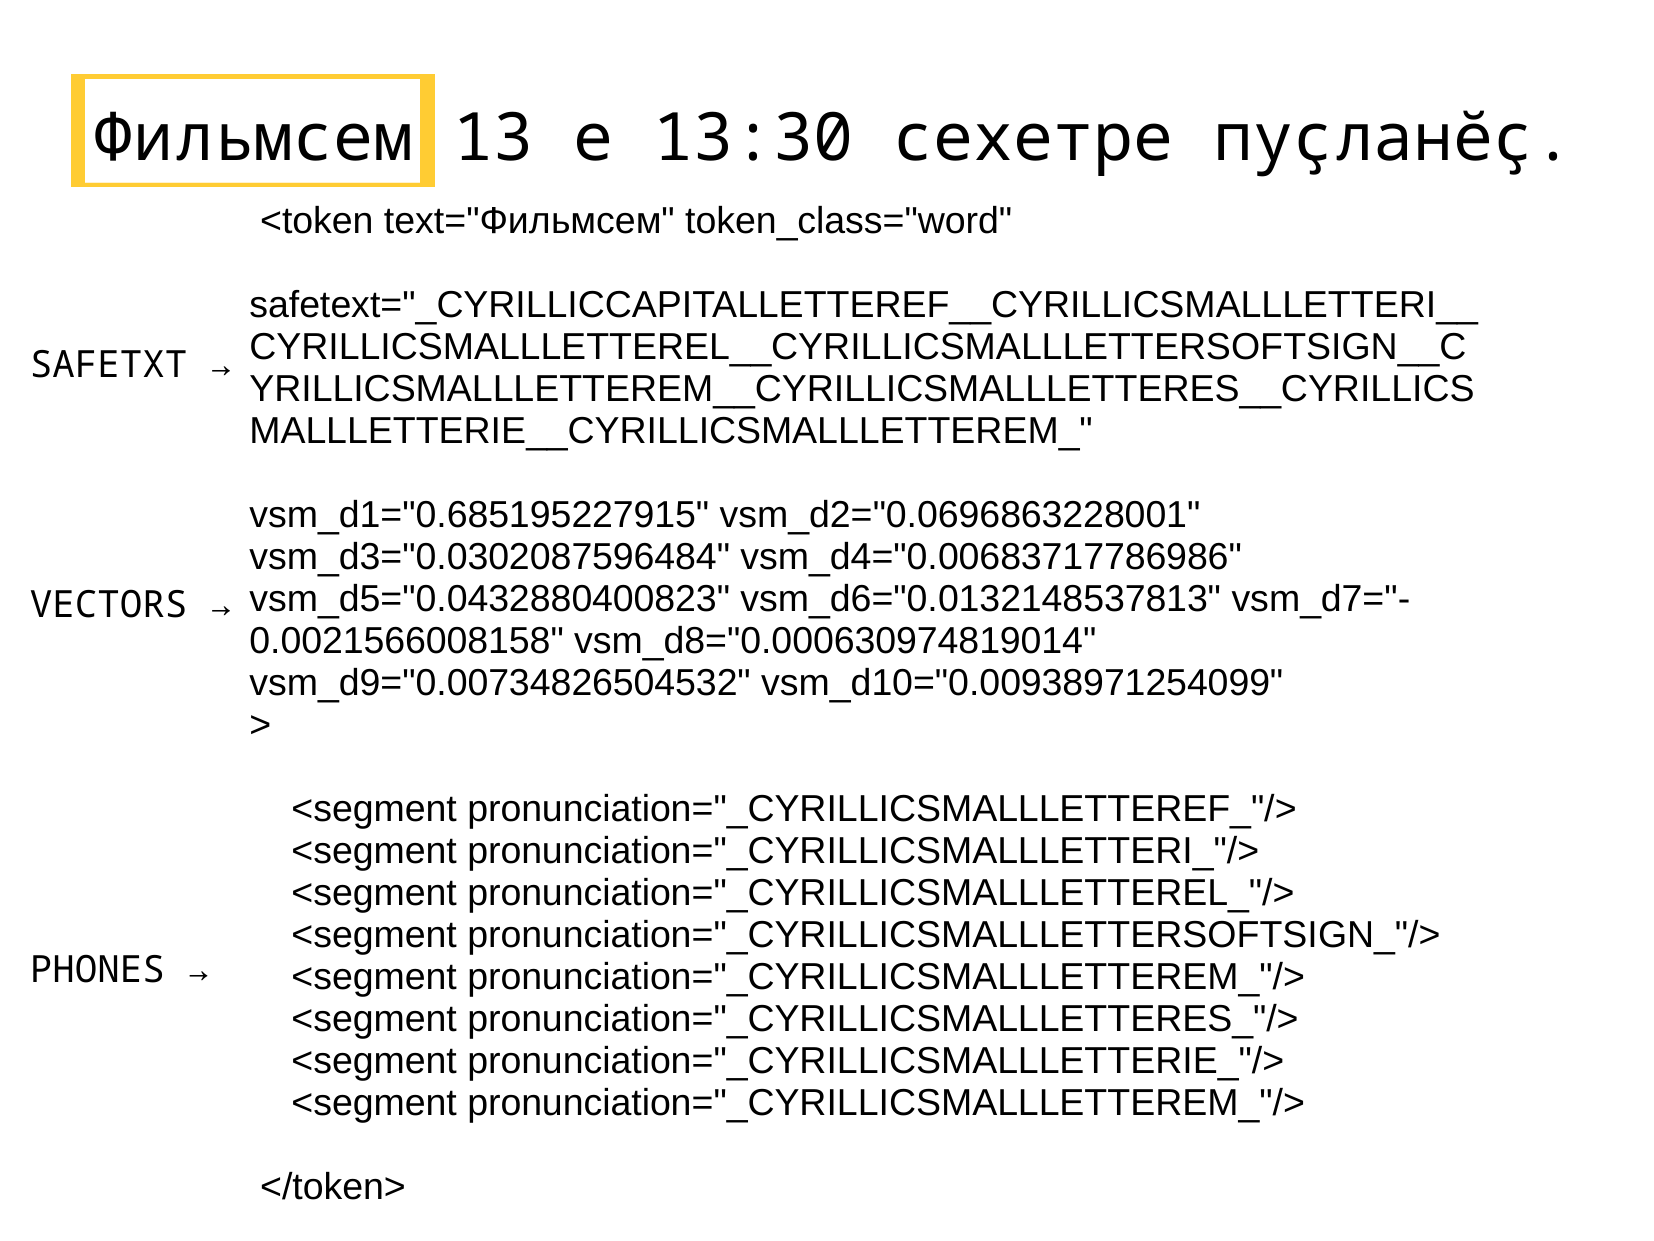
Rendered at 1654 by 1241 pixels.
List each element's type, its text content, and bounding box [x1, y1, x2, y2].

text_box Фильмсем 13 е 13:30 сехетре пуҫланӗҫ. [78, 81, 1594, 248]
text_box VECTORS → [15, 569, 256, 671]
text_box PHONES → [15, 934, 256, 1036]
text_box <token text="Фильмсем" token_class="word" safetext="_CYRILLICCAPITALLETTEREF__CYRILLICSMALLLETTERI__CYRILLICSMALLLETTEREL__CYRILLICSMALLLETTERSOFTSIGN__CYRILLICSMALLLETTEREM__CYRILLICSMALLLETTERES__CYRILLICSMALLLETTERIE__CYRILLICSMALLLETTEREM_" vsm_d1="0.685195227915" vsm_d2="0.0696863228001" vsm_d3="0.0302087596484" vsm_d4="0.00683717786986" vsm_d5="0.0432880400823" vsm_d6="0.0132148537813" vsm_d7="-0.0021566008158" vsm_d8="0.000630974819014" vsm_d9="0.00734826504532" vsm_d10="0.00938971254099" > <segment pronunciation="_CYRILLICSMALLLETTEREF_"/> <segment pronunciation="_CYRILLICSMALLLETTERI_"/> <segment pronunciation="_CYRILLICSMALLLETTEREL_"/> <segment pronunciation="_CYRILLICSMALLLETTERSOFTSIGN_"/> <segment pronunciation="_CYRILLICSMALLLETTEREM_"/> <segment pronunciation="_CYRILLICSMALLLETTERES_"/> <segment pronunciation="_CYRILLICSMALLLETTERIE_"/> <segment pronunciation="_CYRILLICSMALLLETTEREM_"/> </token> [234, 248, 1501, 1216]
picture [71, 74, 435, 187]
text_box SAFETXT → [15, 330, 256, 431]
